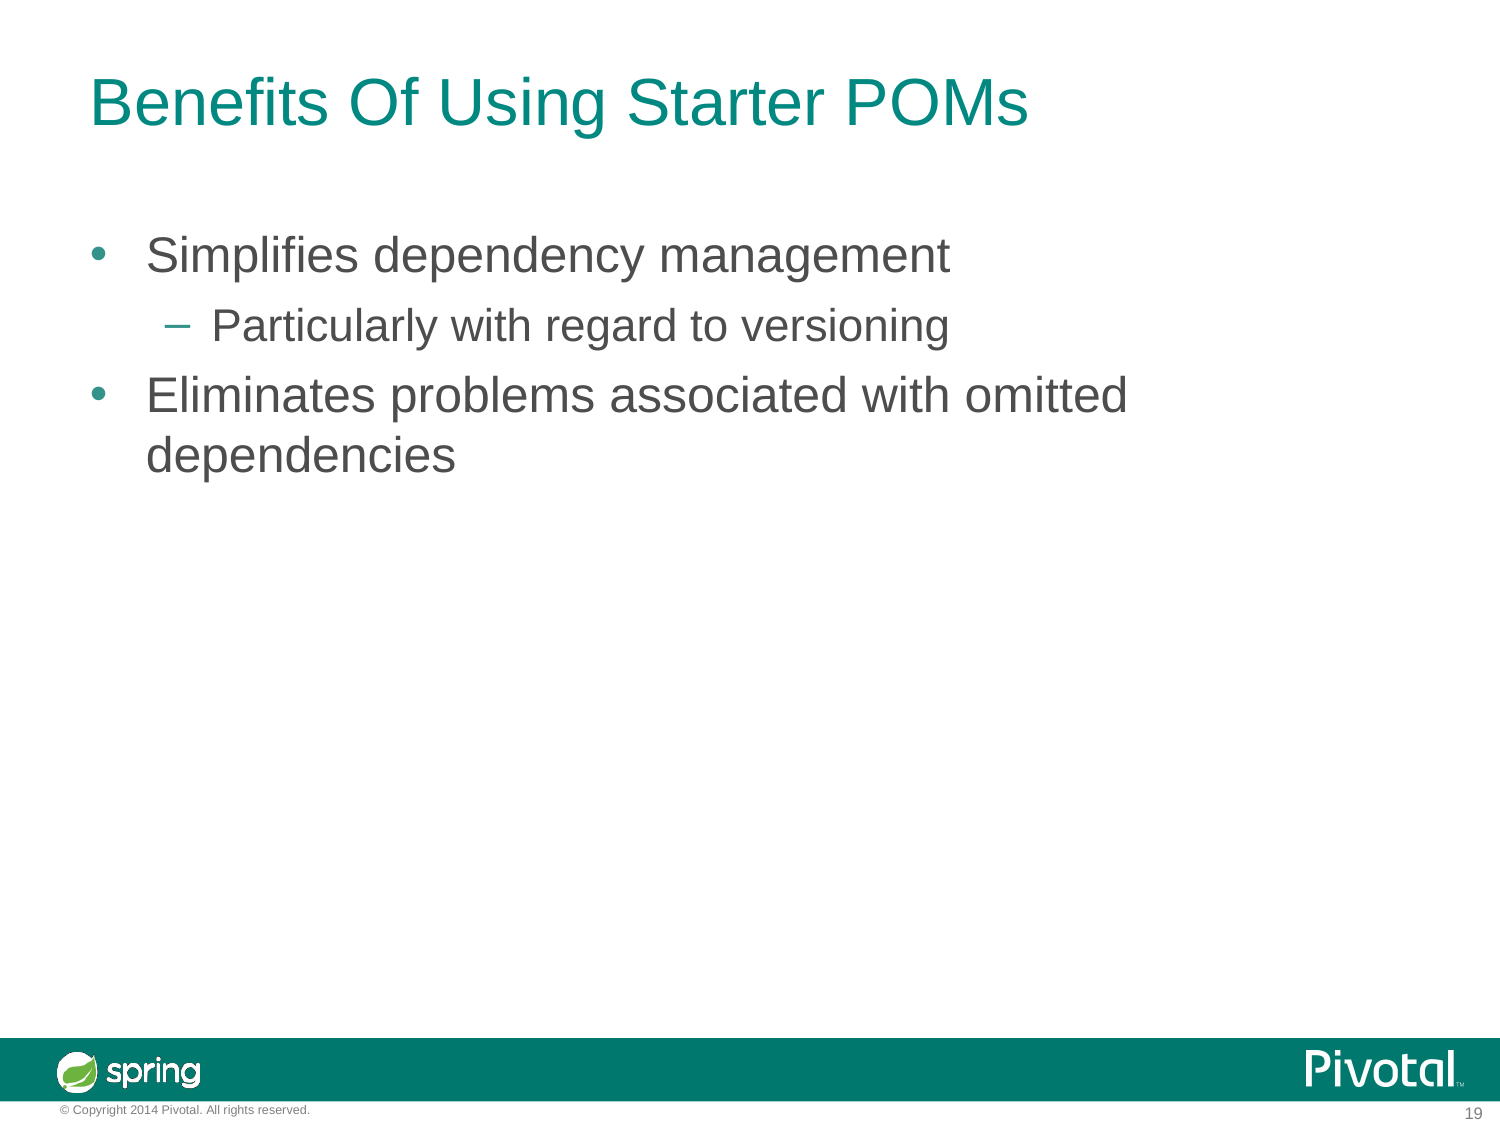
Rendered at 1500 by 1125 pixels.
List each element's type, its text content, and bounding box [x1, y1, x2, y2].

picture [1306, 1050, 1464, 1087]
list Simplifies dependency management Particularly with regard to versioning Eliminates problems associated with omitted dependencies [74, 215, 1425, 838]
picture [32, 1041, 210, 1103]
title Benefits Of Using Starter POMs [74, 45, 1425, 215]
